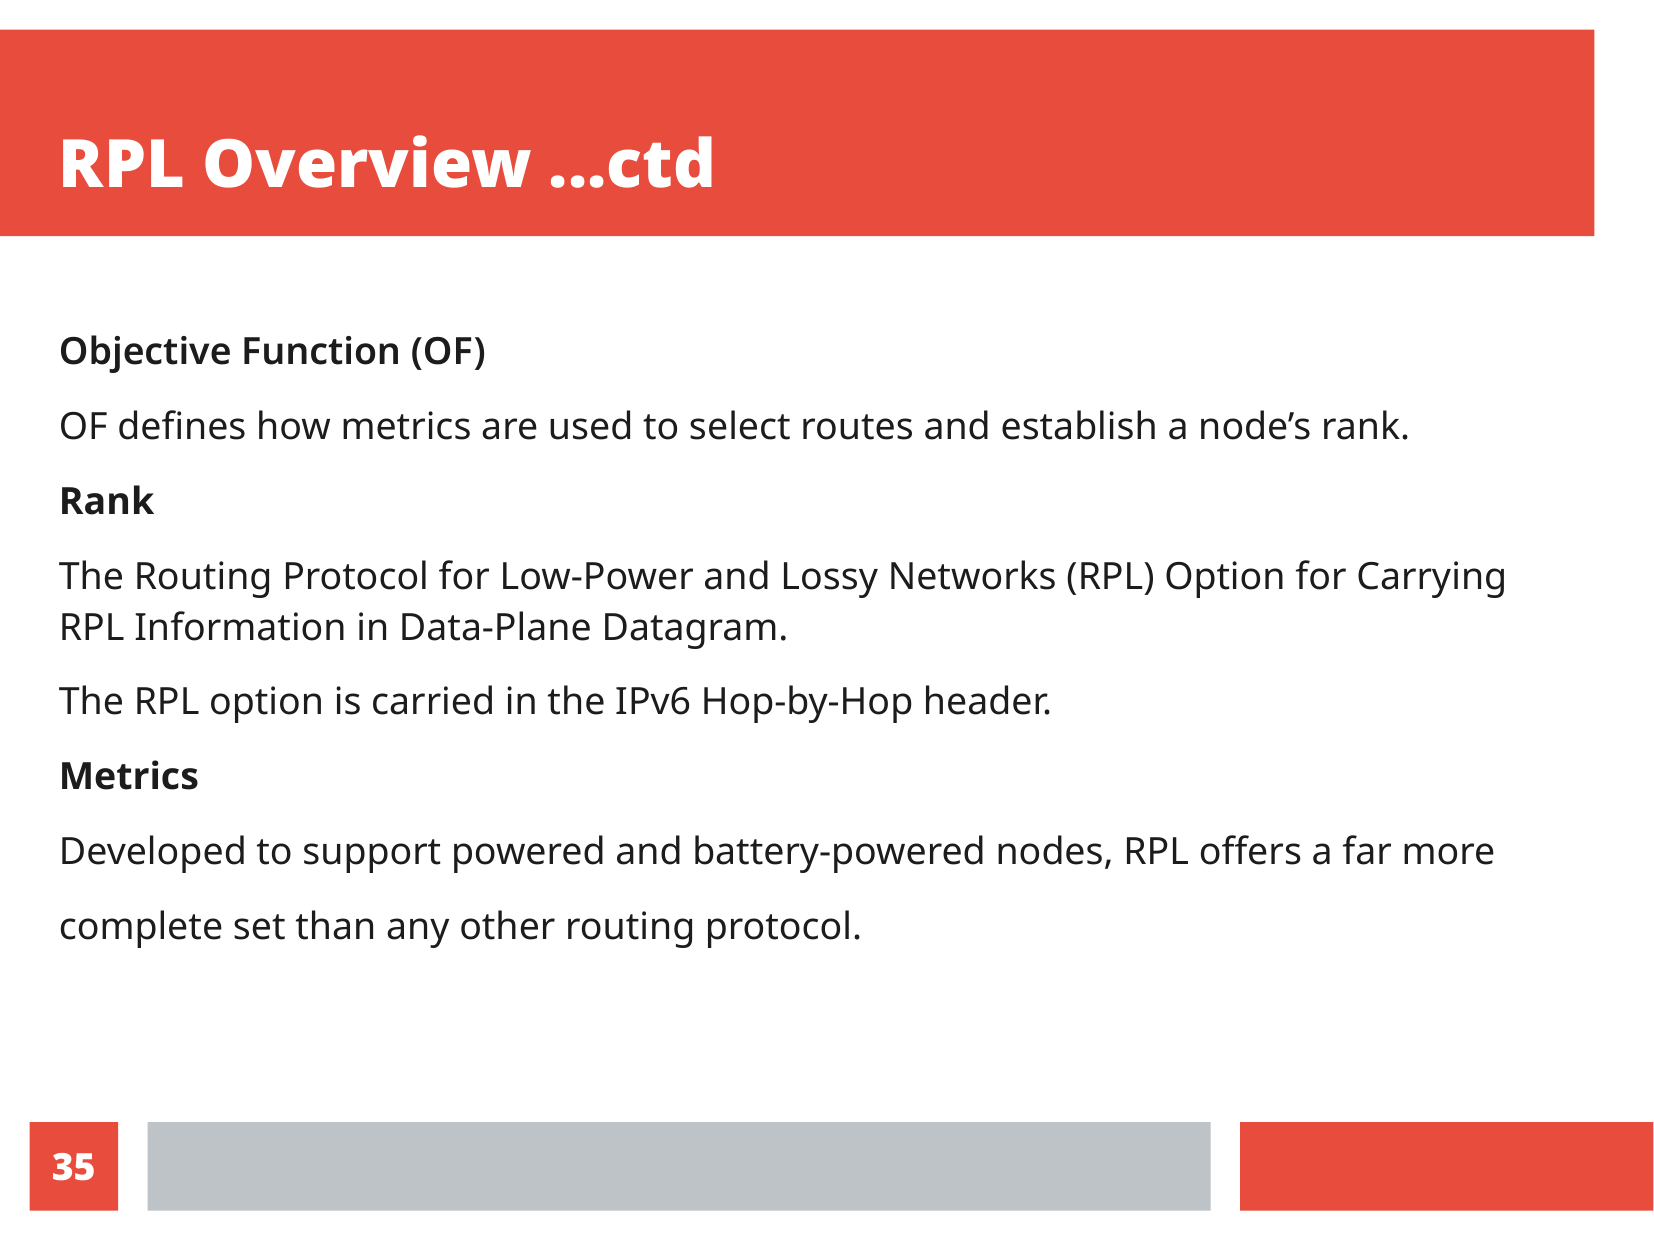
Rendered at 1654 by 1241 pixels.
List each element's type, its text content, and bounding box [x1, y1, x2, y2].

title RPL Overview ...ctd [59, 59, 1595, 207]
list Objective Function (OF) OF defines how metrics are used to select routes and establish a node’s rank. Rank The Routing Protocol for Low-Power and Lossy Networks (RPL) Option for Carrying RPL Information in Data-Plane Datagram. The RPL option is carried in the IPv6 Hop-by-Hop header. Metrics Developed to support powered and battery-powered nodes, RPL offers a far more complete set than any other routing protocol. [59, 324, 1565, 1093]
